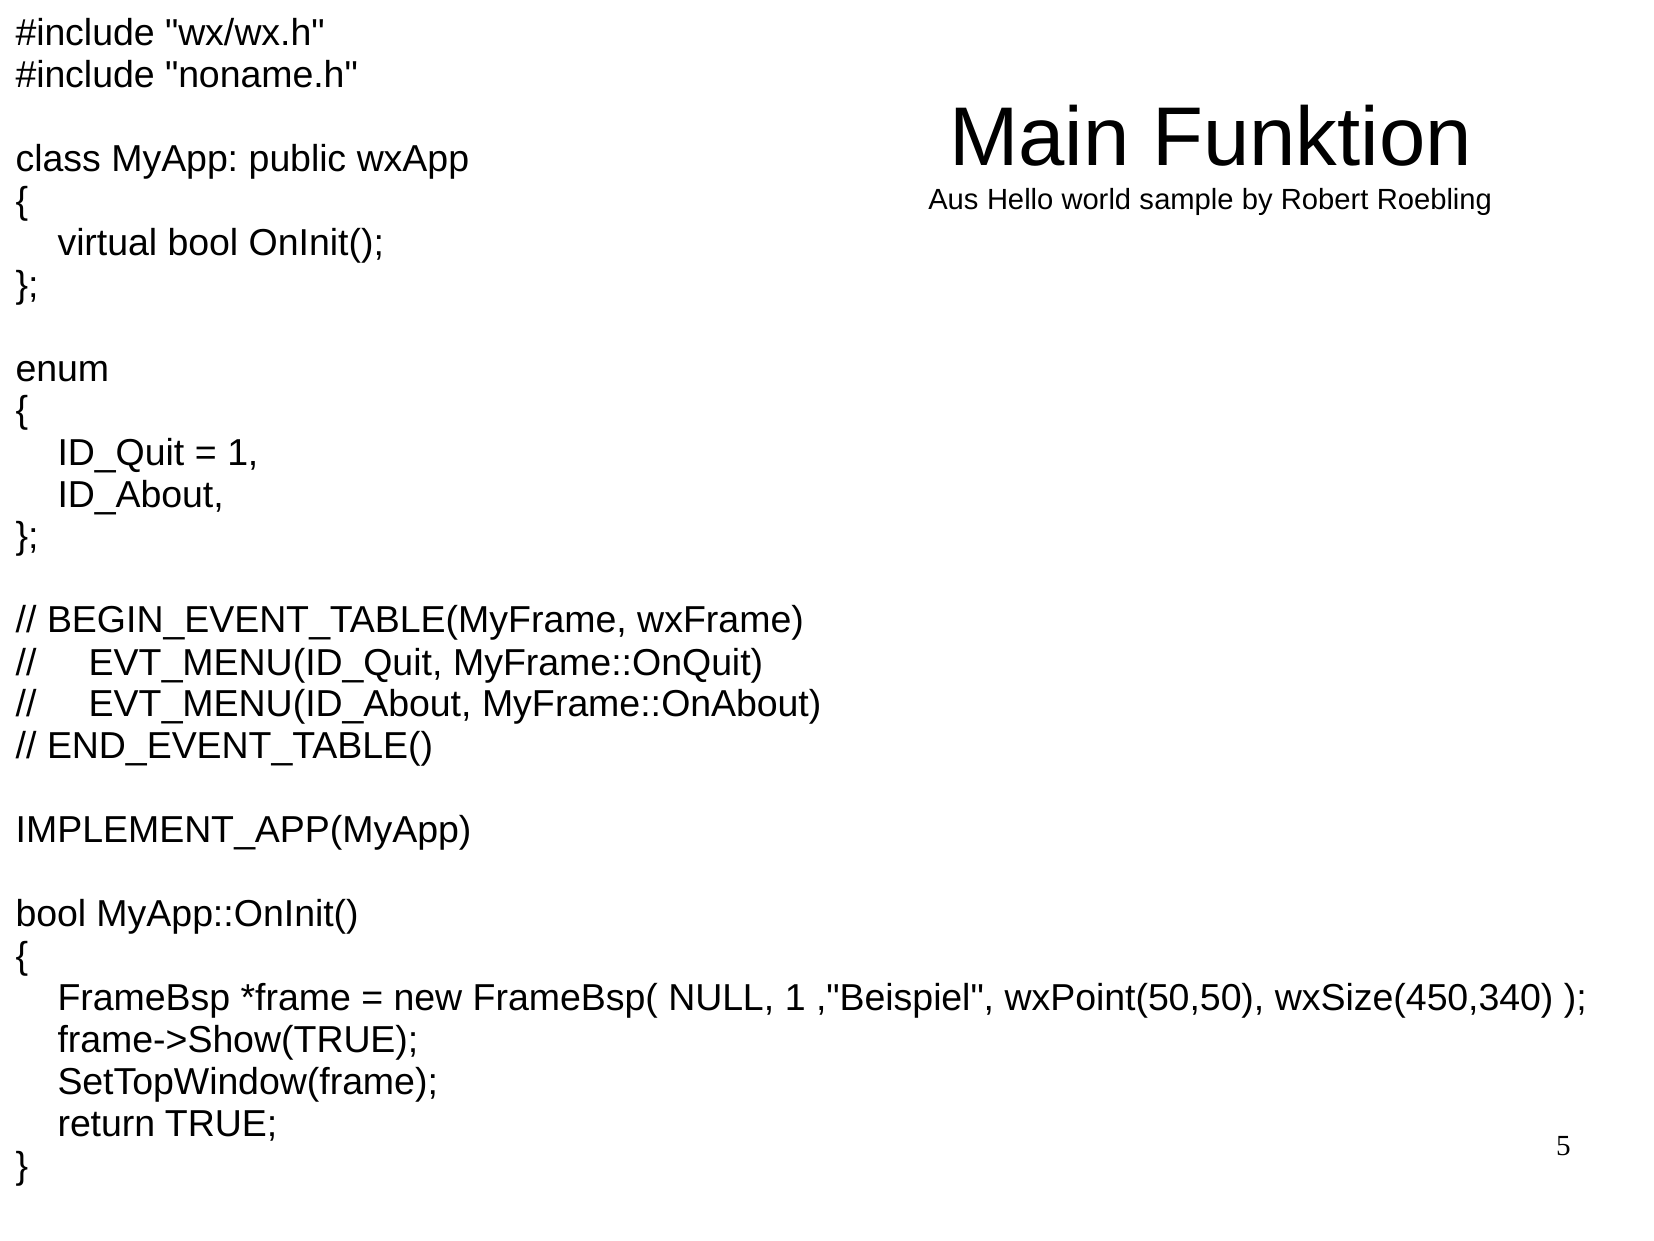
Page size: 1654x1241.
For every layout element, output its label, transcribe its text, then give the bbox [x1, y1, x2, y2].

text_box Main Funktion Aus Hello world sample by Robert Roebling [909, 82, 1512, 224]
text_box #include "wx/wx.h" #include "noname.h" class MyApp: public wxApp { virtual bool OnInit(); }; enum { ID_Quit = 1, ID_About, }; // BEGIN_EVENT_TABLE(MyFrame, wxFrame) // EVT_MENU(ID_Quit, MyFrame::OnQuit) // EVT_MENU(ID_About, MyFrame::OnAbout) // END_EVENT_TABLE() IMPLEMENT_APP(MyApp) bool MyApp::OnInit() { FrameBsp *frame = new FrameBsp( NULL, 1 ,"Beispiel", wxPoint(50,50), wxSize(450,340) ); frame->Show(TRUE); SetTopWindow(frame); return TRUE; } [0, 3, 1654, 1241]
